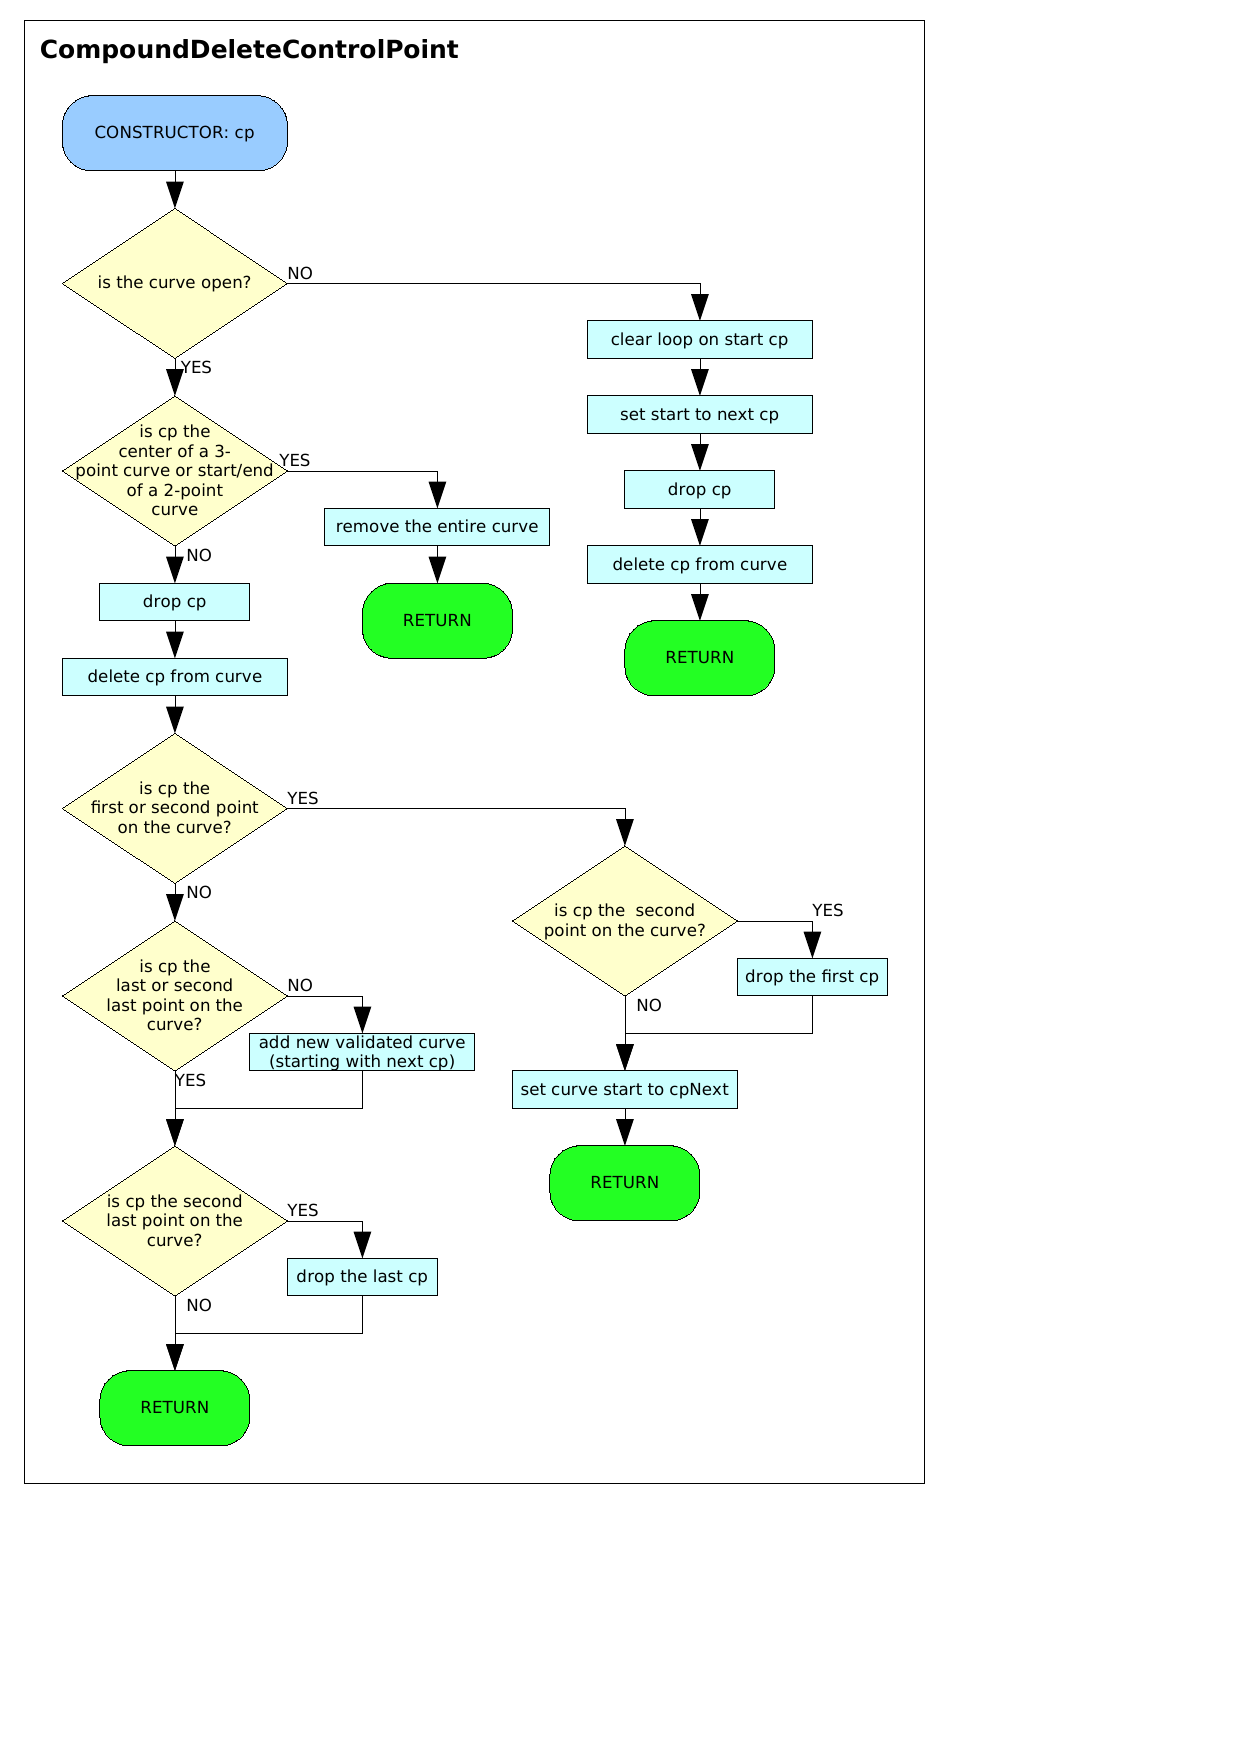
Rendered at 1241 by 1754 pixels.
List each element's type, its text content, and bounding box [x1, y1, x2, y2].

text_box RETURN [624, 620, 775, 696]
text_box RETURN [362, 583, 513, 659]
text_box NO [287, 263, 314, 284]
text_box RETURN [549, 1145, 700, 1221]
text_box CompoundDeleteControlPoint [24, 20, 925, 1484]
